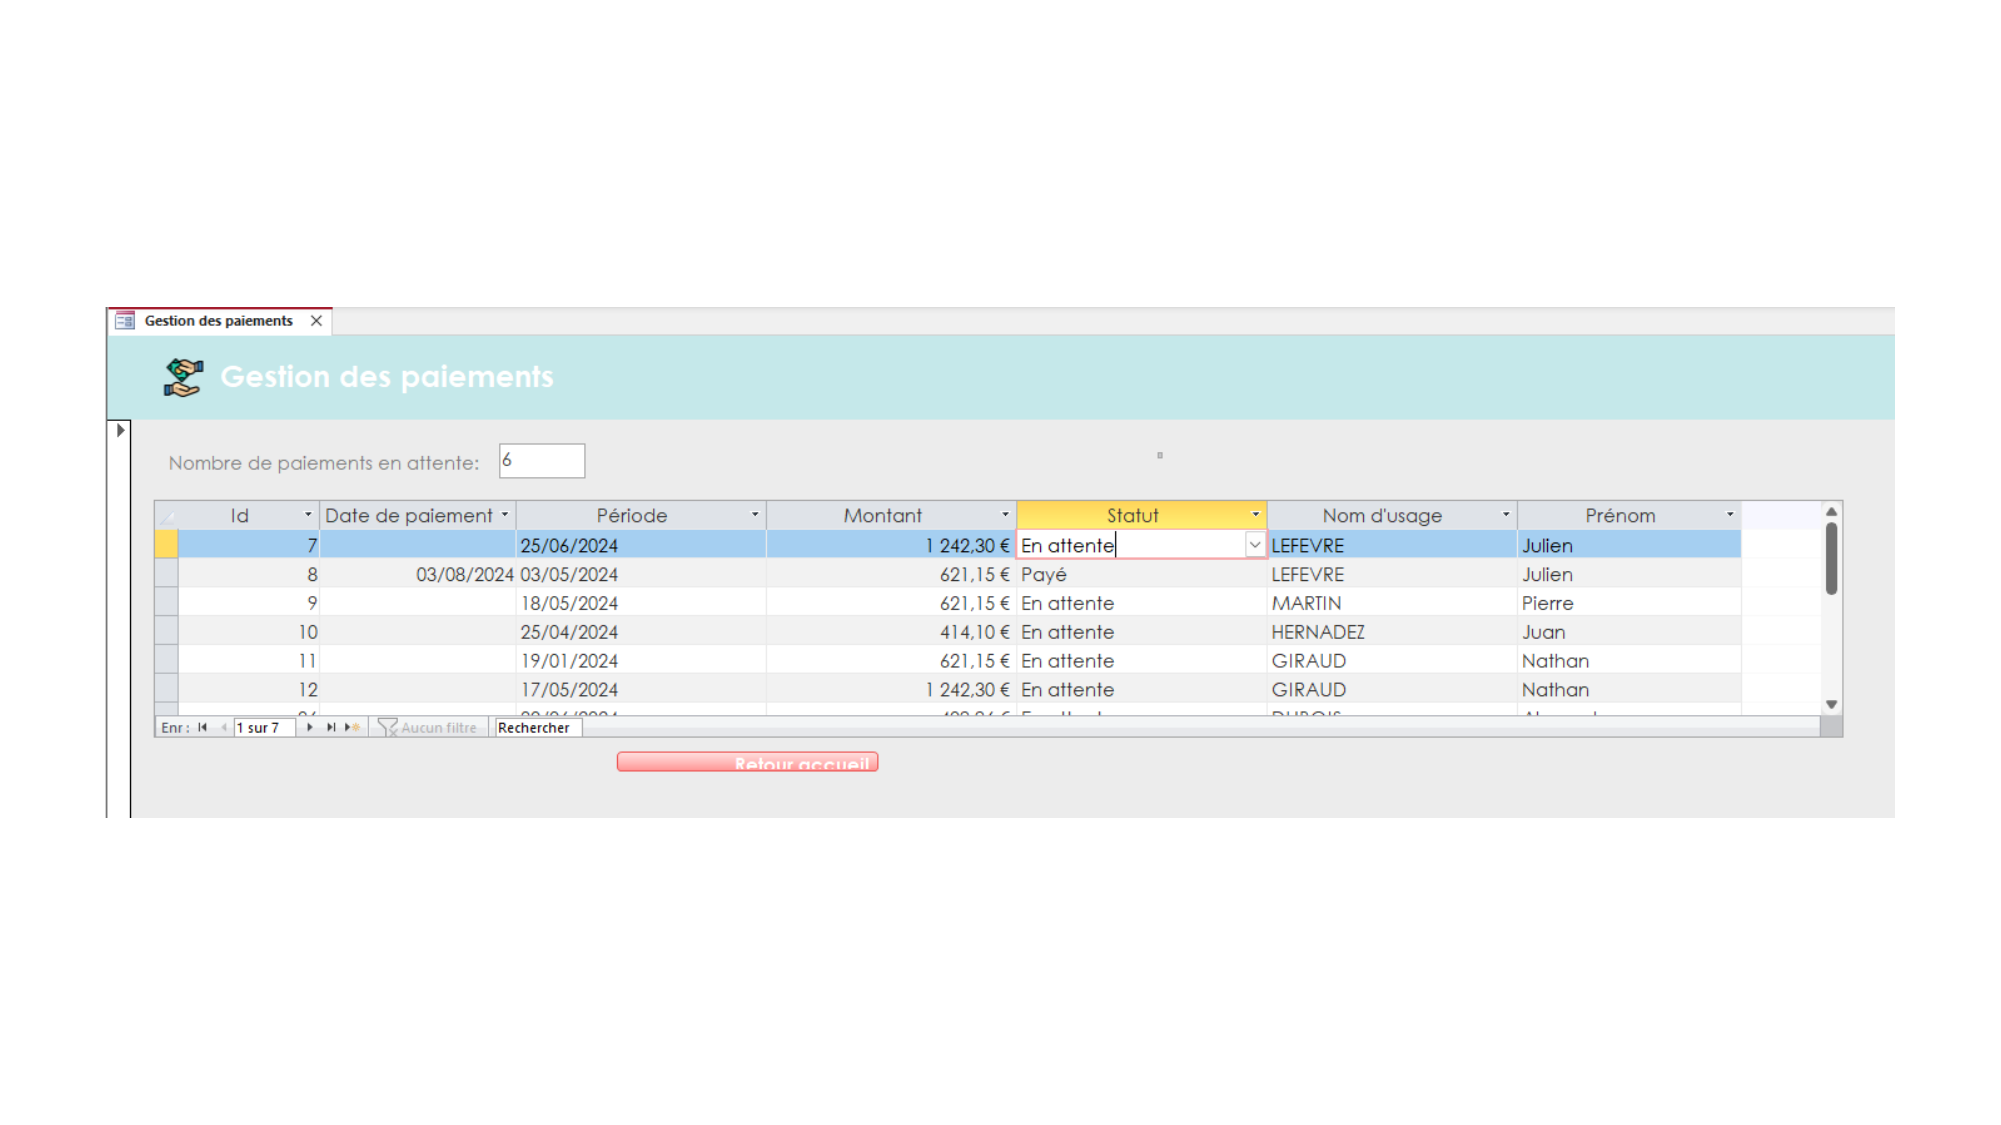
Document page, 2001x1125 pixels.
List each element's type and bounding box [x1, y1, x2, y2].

picture [105, 307, 1895, 818]
